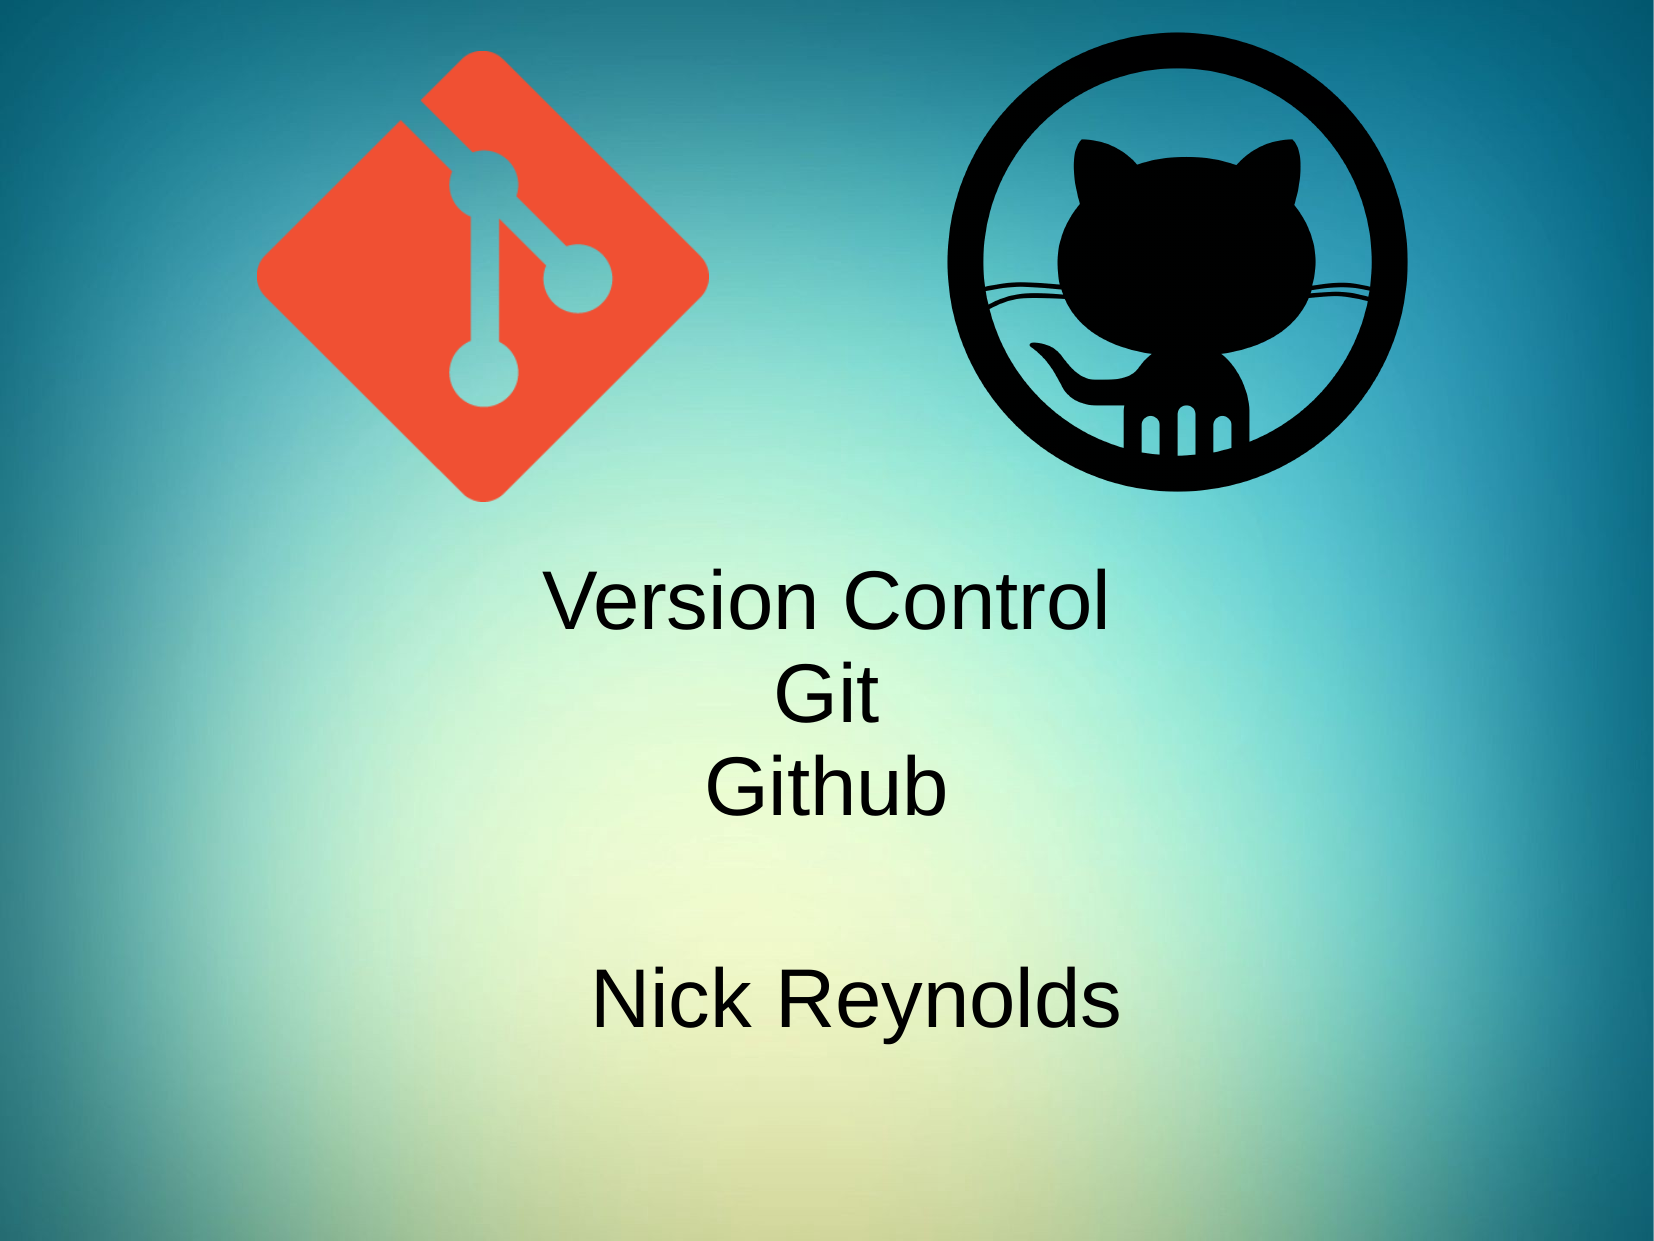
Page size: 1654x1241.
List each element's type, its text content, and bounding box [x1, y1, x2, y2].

text_box Nick Reynolds [413, 944, 1300, 1053]
picture [0, 0, 1654, 1241]
picture [1490, 57, 1497, 64]
text_box Version Control Git Github [383, 472, 1270, 916]
